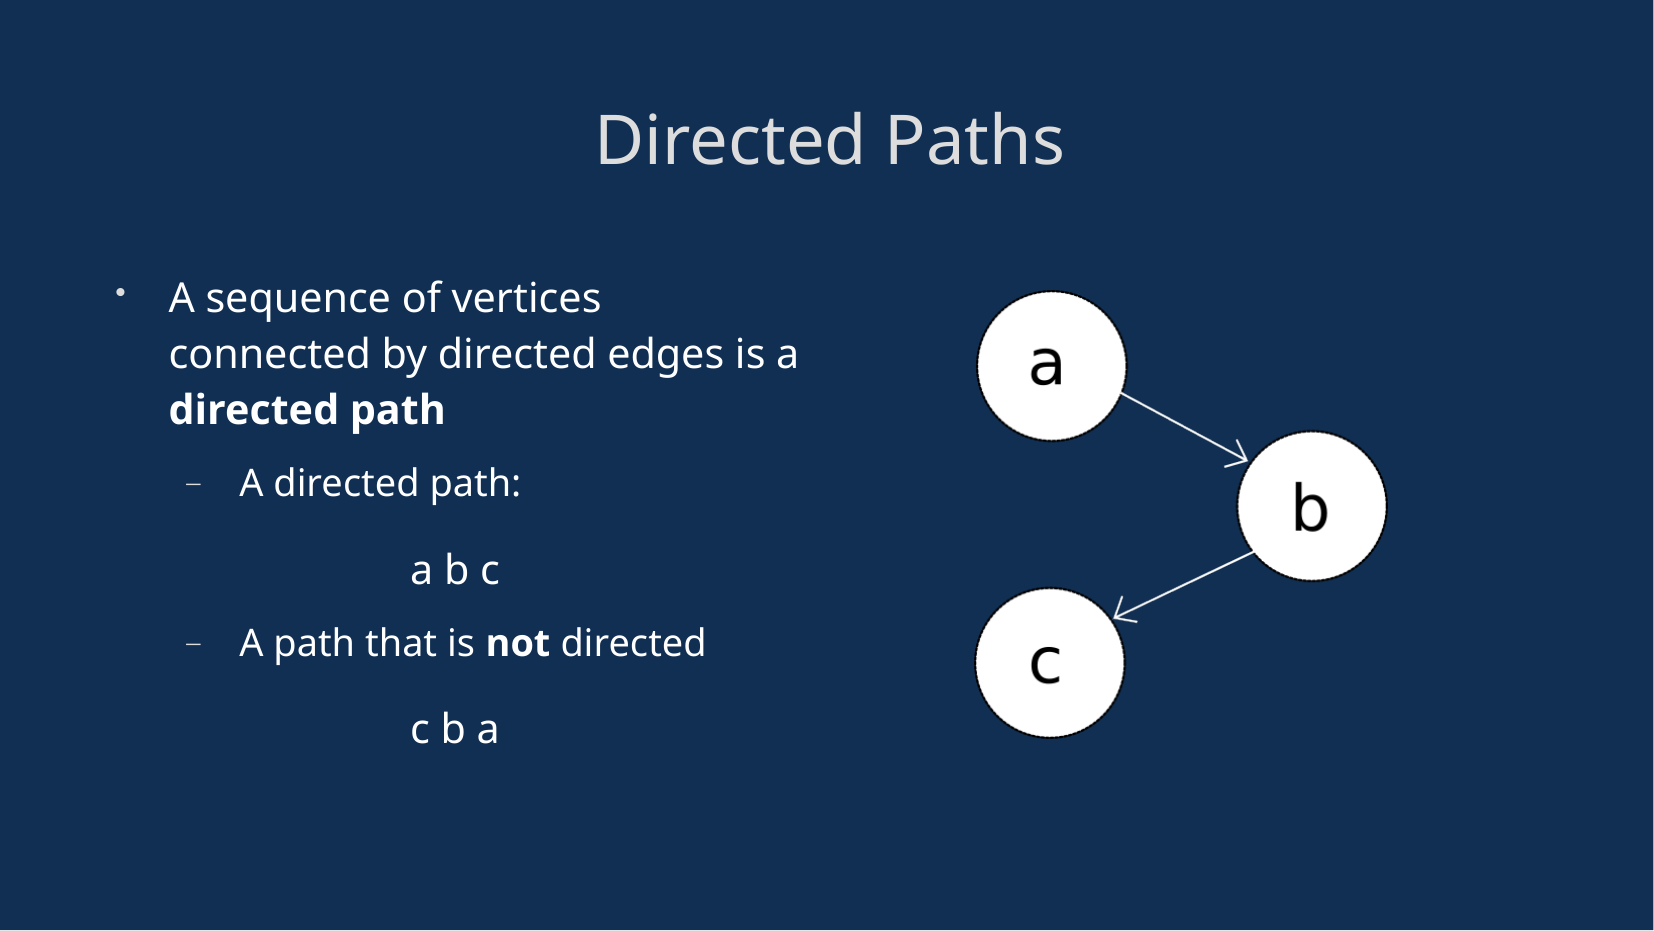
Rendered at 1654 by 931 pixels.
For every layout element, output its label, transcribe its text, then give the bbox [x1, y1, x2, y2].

picture [974, 290, 1388, 739]
list A sequence of vertices connected by directed edges is a directed path A directed path: a b c A path that is not directed c b a [97, 268, 813, 806]
title Directed Paths [97, 56, 1563, 220]
